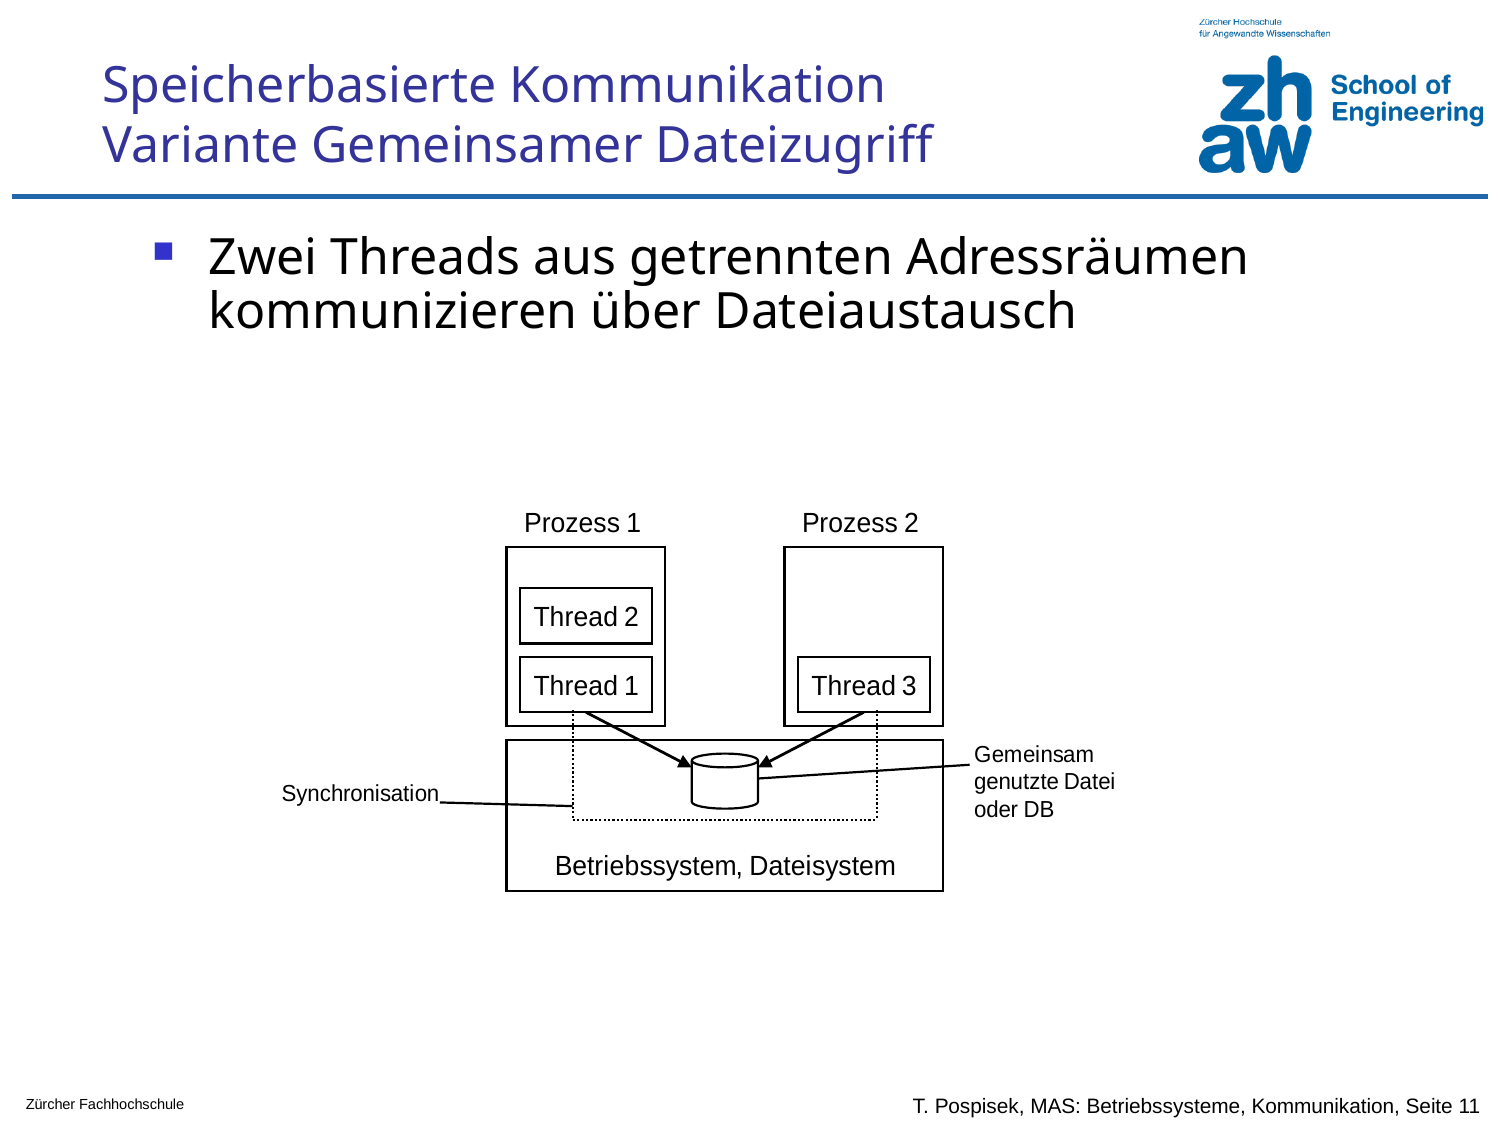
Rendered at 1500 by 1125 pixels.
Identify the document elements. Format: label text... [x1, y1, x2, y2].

list Zwei Threads aus getrennten Adressräumen kommunizieren über Dateiaustausch [137, 223, 1363, 433]
title Speicherbasierte Kommunikation Variante Gemeinsamer Dateizugriff [87, 42, 1388, 181]
picture [1199, 19, 1483, 173]
picture [252, 491, 1128, 905]
